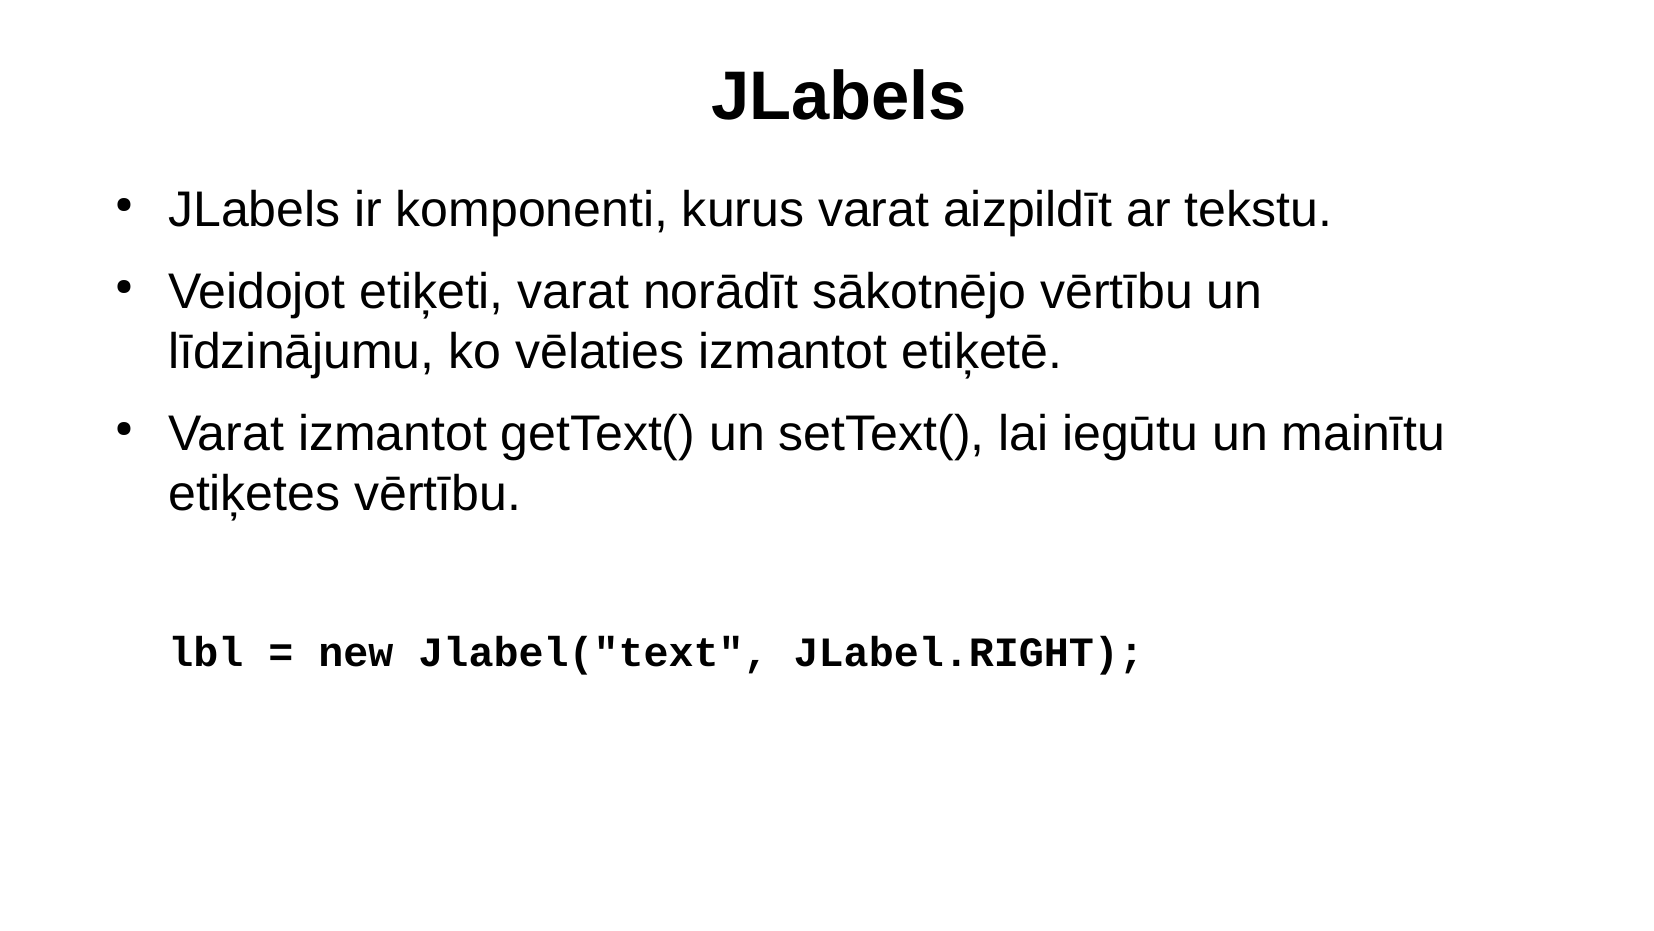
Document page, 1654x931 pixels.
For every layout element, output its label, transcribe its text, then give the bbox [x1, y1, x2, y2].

list JLabels ir komponenti, kurus varat aizpildīt ar tekstu. Veidojot etiķeti, varat norādīt sākotnējo vērtību un līdzinājumu, ko vēlaties izmantot etiķetē. Varat izmantot getText() un setText(), lai iegūtu un mainītu etiķetes vērtību. lbl = new Jlabel("text", JLabel.RIGHT); [82, 168, 1538, 706]
title JLabels [82, 37, 1571, 147]
